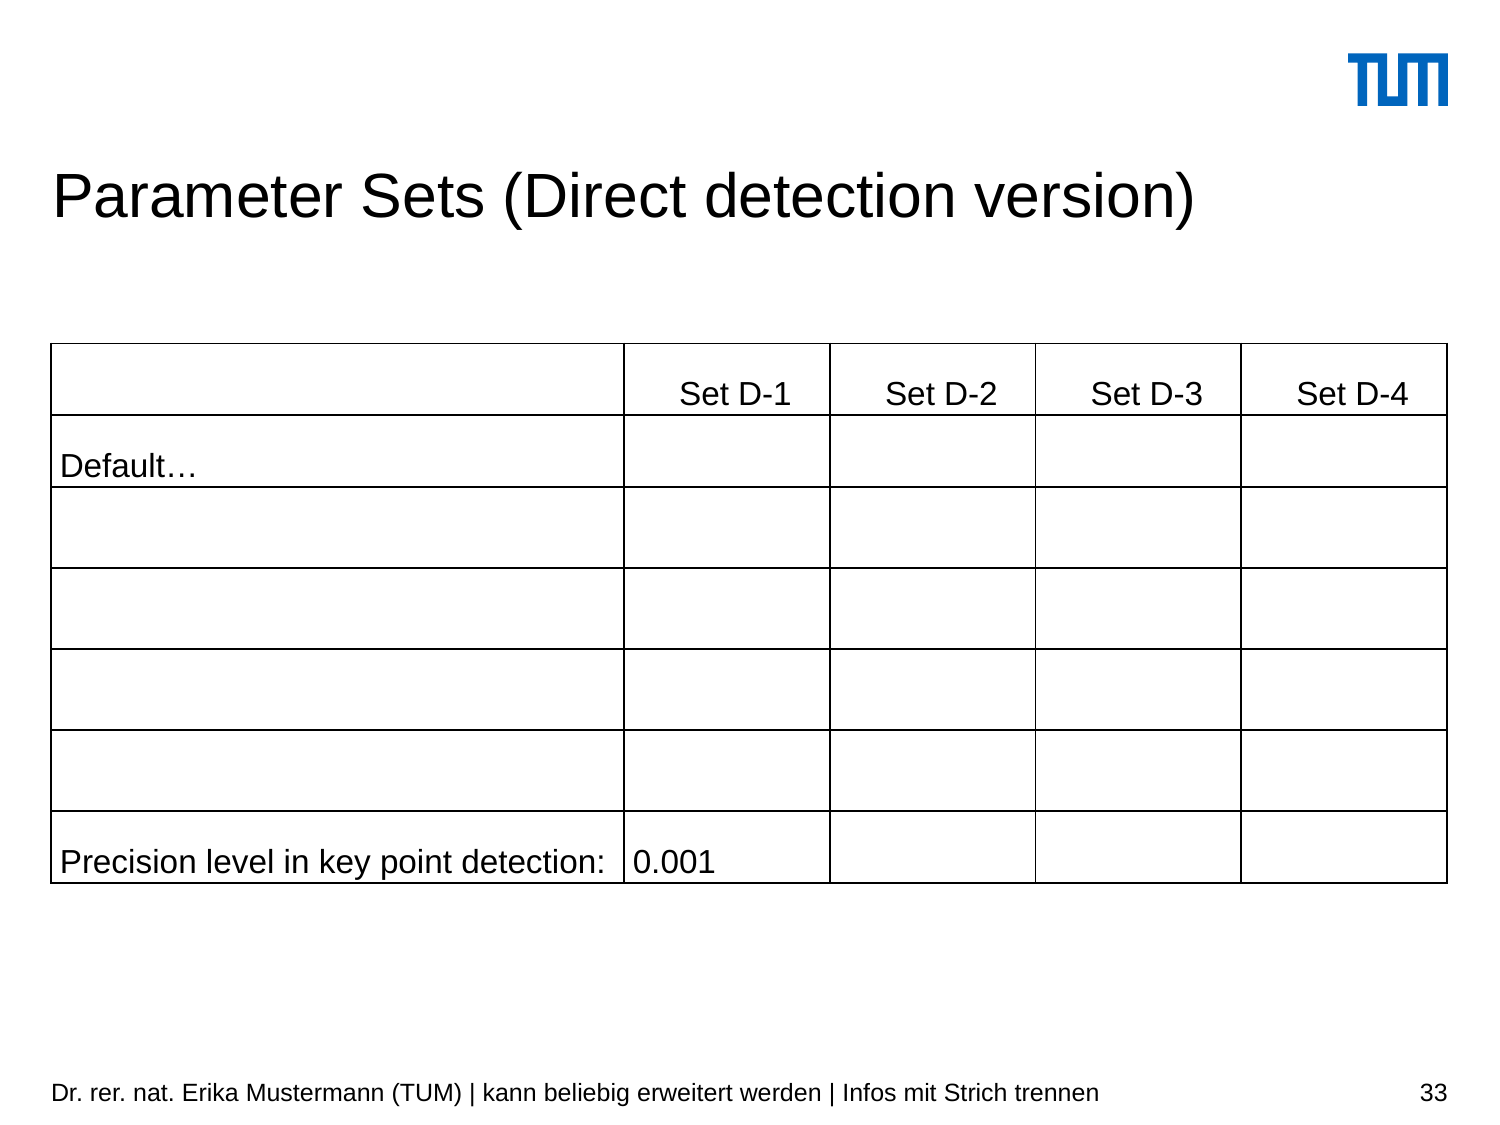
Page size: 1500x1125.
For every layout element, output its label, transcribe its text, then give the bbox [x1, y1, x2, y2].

table_cell [831, 416, 1035, 486]
table_cell [831, 650, 1035, 729]
table_cell [625, 731, 829, 810]
table_cell [831, 812, 1035, 882]
footer Dr. rer. nat. Erika Mustermann (TUM) | kann beliebig erweitert werden | Infos mit Strich trennen [51, 1061, 1112, 1122]
table_cell [831, 488, 1035, 567]
table_cell [1242, 812, 1446, 882]
title Parameter Sets (Direct detection version) [52, 163, 1449, 231]
table_cell Default… [52, 416, 623, 486]
table_cell Precision level in key point detection: [52, 812, 623, 882]
table_cell [625, 650, 829, 729]
table_cell [831, 569, 1035, 648]
table_header Set D-3 [1036, 344, 1240, 414]
table_cell [52, 488, 623, 567]
table_cell [1036, 812, 1240, 882]
table_cell [1242, 569, 1446, 648]
table_cell [625, 416, 829, 486]
table_header Set D-4 [1242, 344, 1446, 414]
table_cell [831, 731, 1035, 810]
table_cell [625, 488, 829, 567]
table_cell [1242, 731, 1446, 810]
table_cell [1242, 650, 1446, 729]
table_cell [1242, 488, 1446, 567]
table_cell [1036, 731, 1240, 810]
table_cell [1036, 650, 1240, 729]
table_cell [625, 569, 829, 648]
table_cell [52, 650, 623, 729]
table_cell 0.001 [625, 812, 829, 882]
table_header [52, 344, 623, 414]
table_cell [52, 569, 623, 648]
table_cell [1036, 488, 1240, 567]
table_cell [1242, 416, 1446, 486]
table_header Set D-2 [831, 344, 1035, 414]
table_cell [1036, 569, 1240, 648]
slide_number <number> [1112, 1061, 1448, 1122]
table_cell [1036, 416, 1240, 486]
table_cell [52, 731, 623, 810]
table_header Set D-1 [625, 344, 829, 414]
